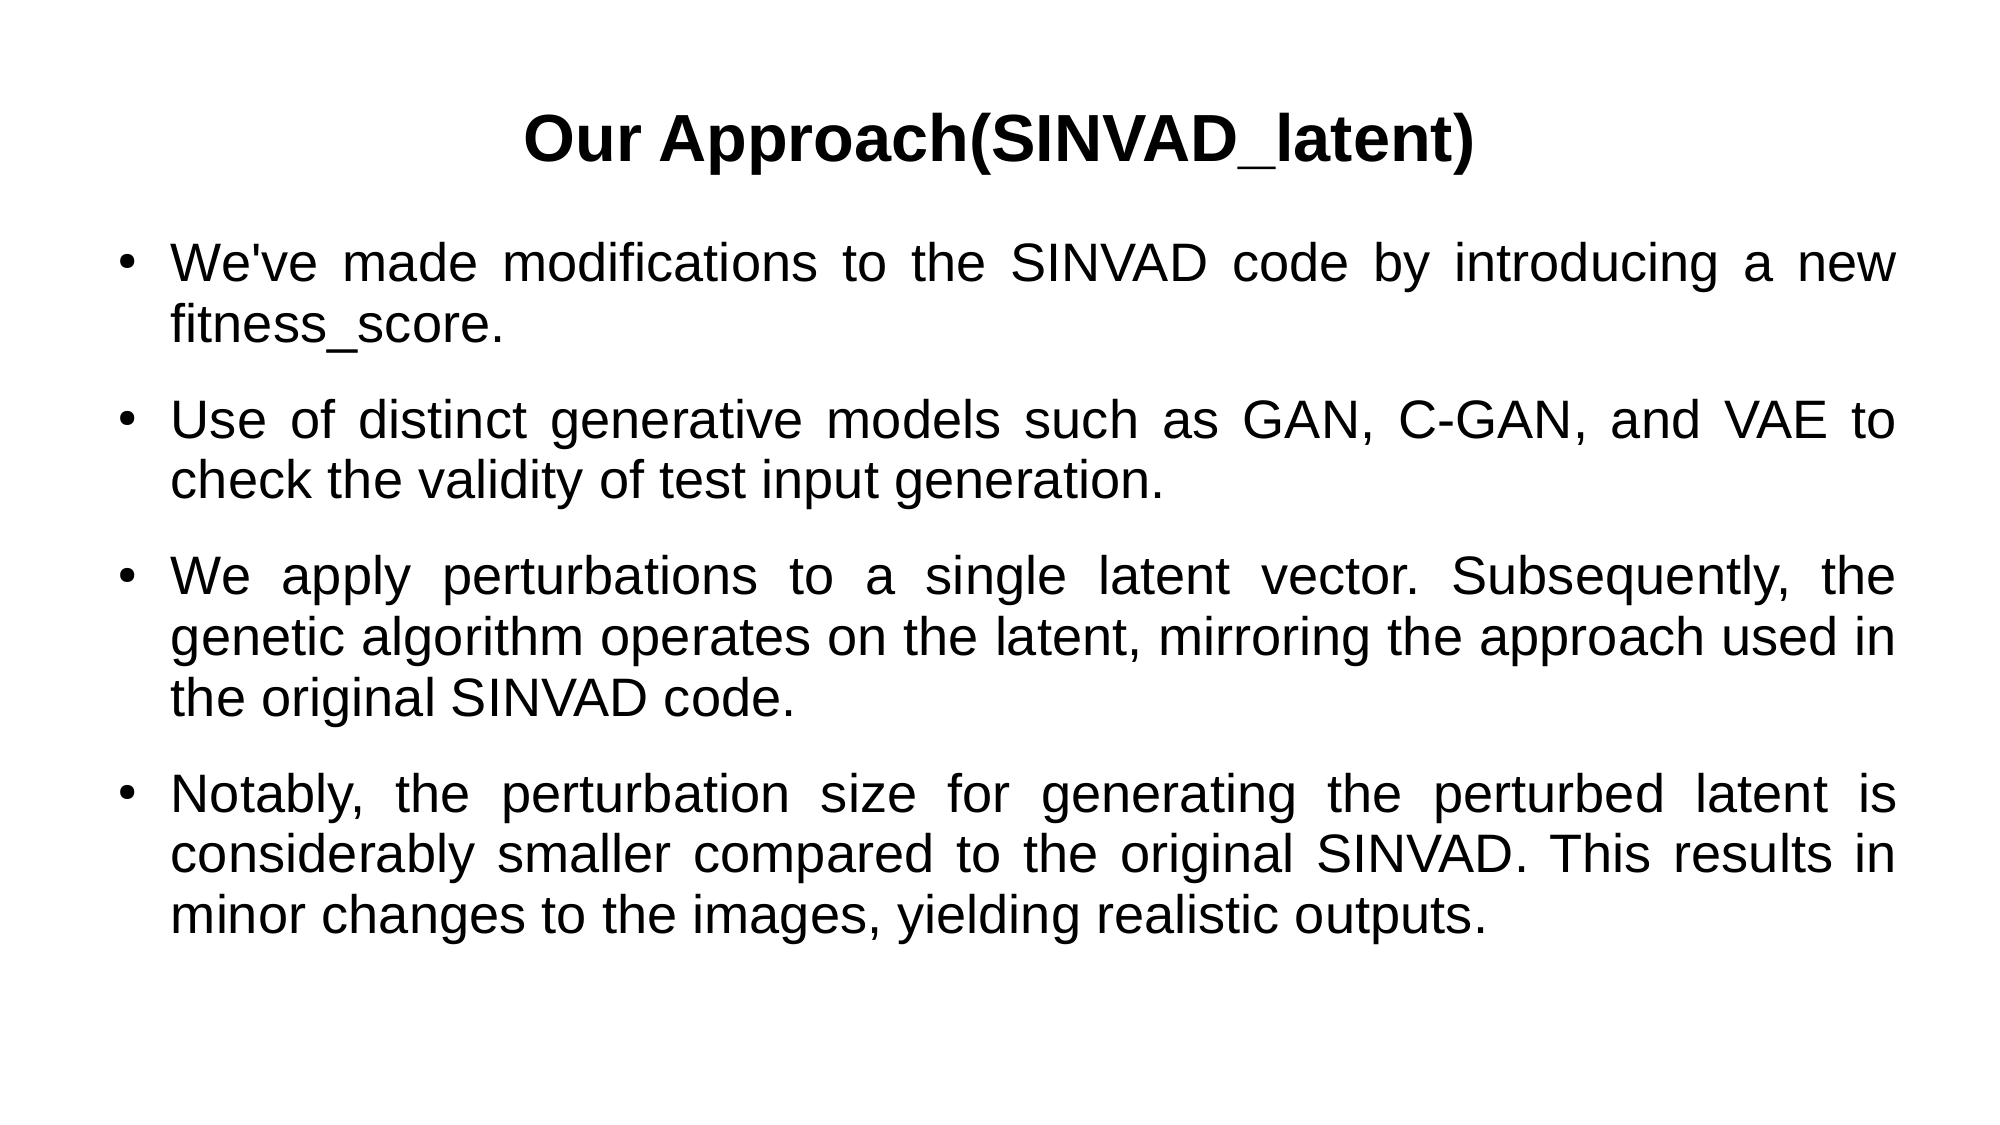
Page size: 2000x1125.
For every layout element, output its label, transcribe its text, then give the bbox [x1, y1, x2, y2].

list We've made modifications to the SINVAD code by introducing a new fitness_score. Use of distinct generative models such as GAN, C-GAN, and VAE to check the validity of test input generation. We apply perturbations to a single latent vector. Subsequently, the genetic algorithm operates on the latent, mirroring the approach used in the original SINVAD code. Notably, the perturbation size for generating the perturbed latent is considerably smaller compared to the original SINVAD. This results in minor changes to the images, yielding realistic outputs. [99, 232, 1900, 998]
title Our Approach(SINVAD_latent) [99, 44, 1900, 232]
